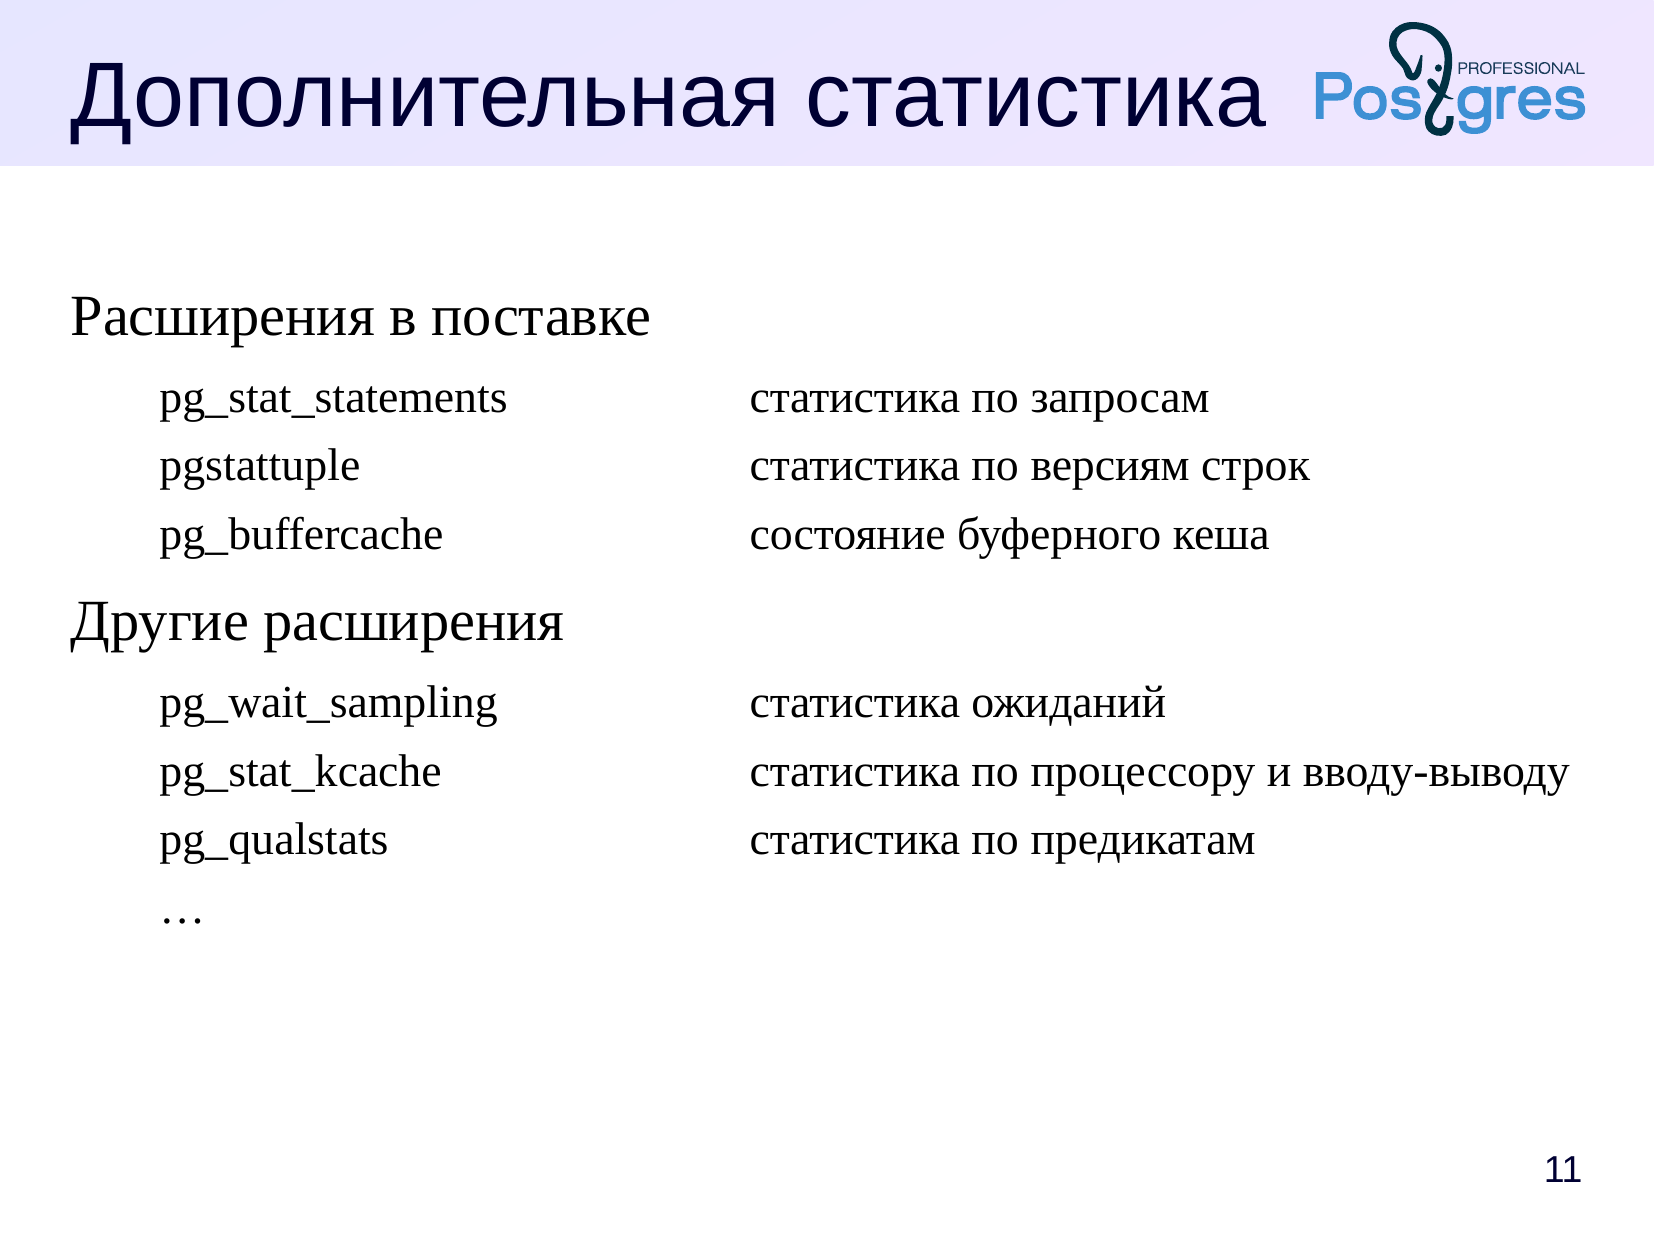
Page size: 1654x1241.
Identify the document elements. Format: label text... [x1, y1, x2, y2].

list Расширения в поставке pg_stat_statements статистика по запросам pgstattuple статистика по версиям строк pg_buffercache состояние буферного кеша Другие расширения pg_wait_sampling статистика ожиданий pg_stat_kcache статистика по процессору и вводу-выводу pg_qualstats статистика по предикатам … [70, 283, 1583, 1134]
title Дополнительная статистика [70, 43, 1276, 147]
